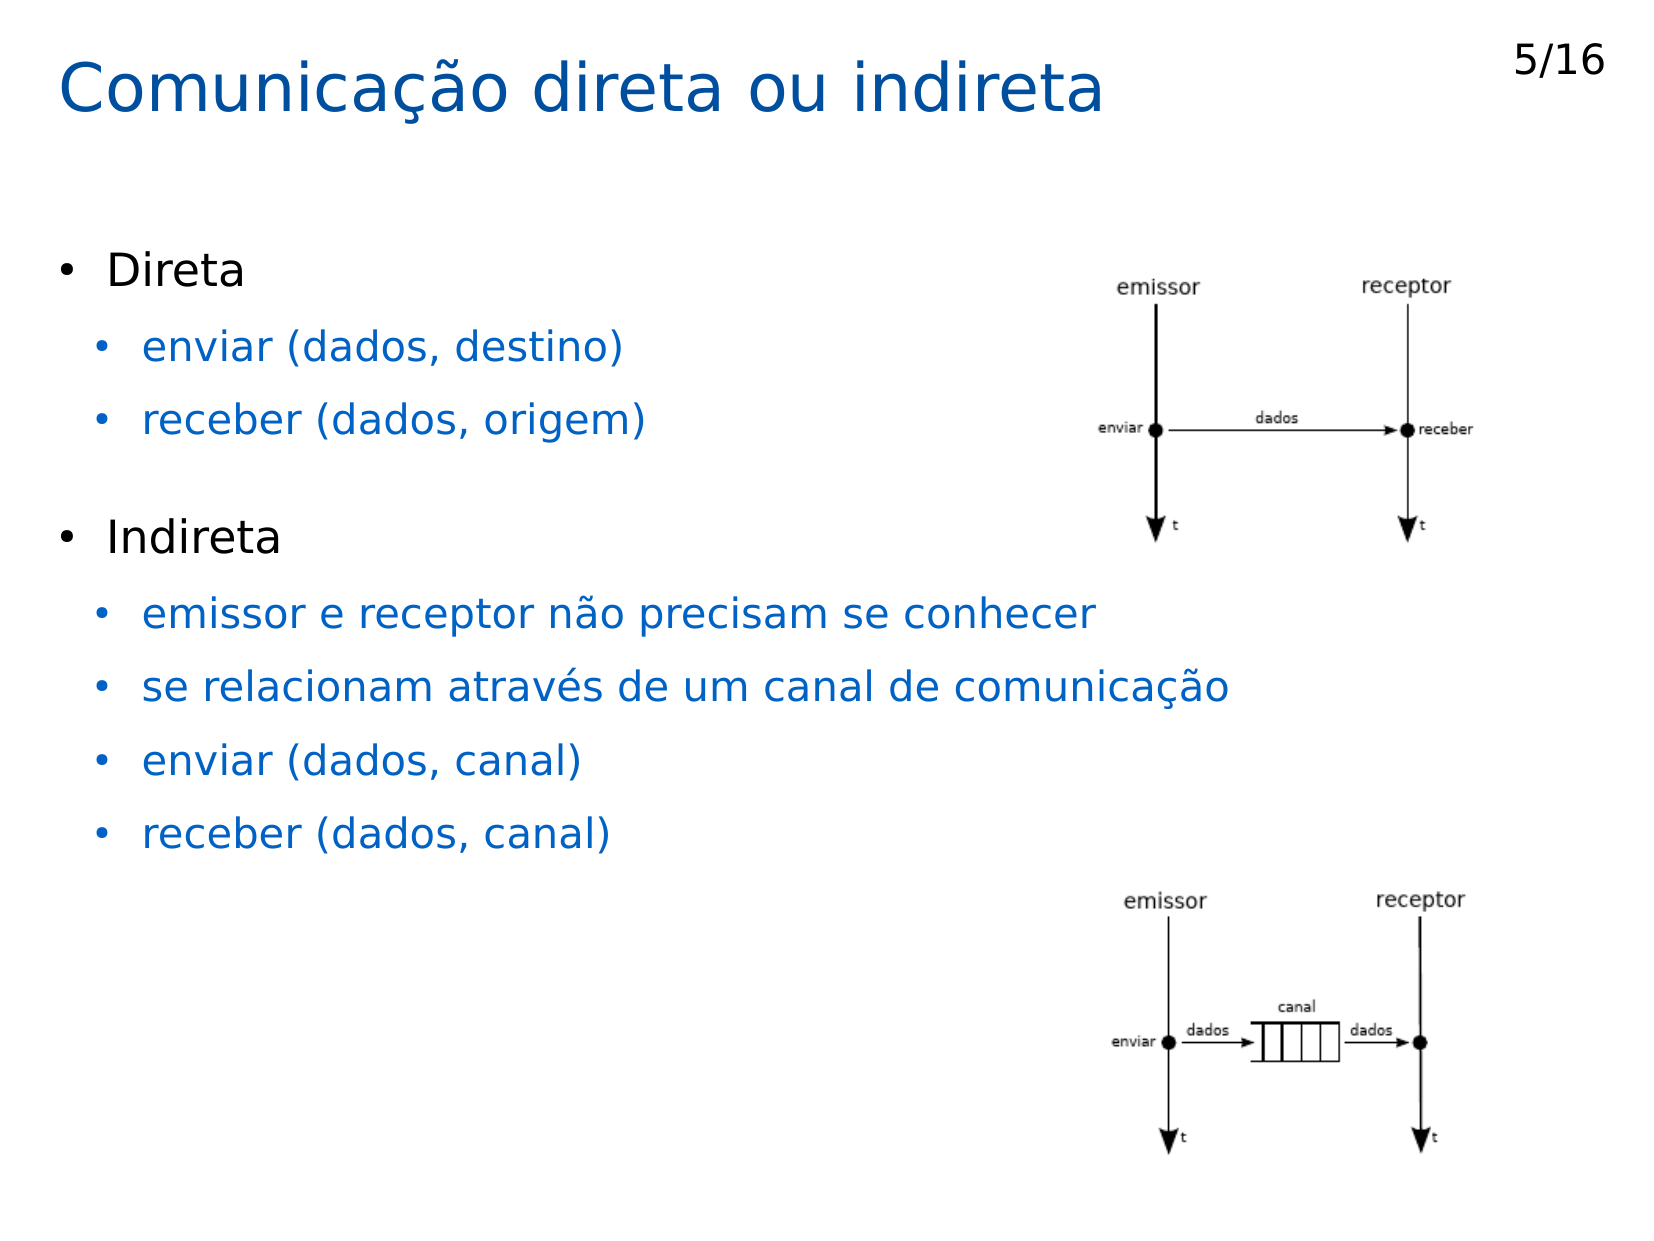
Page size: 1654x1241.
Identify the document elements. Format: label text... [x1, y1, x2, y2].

title Comunicação direta ou indireta [59, 29, 1625, 148]
picture [1107, 890, 1467, 1158]
list Direta enviar (dados, destino) receber (dados, origem) Indireta emissor e receptor não precisam se conhecer se relacionam através de um canal de comunicação enviar (dados, canal) receber (dados, canal) [59, 236, 1595, 1211]
picture [1092, 276, 1478, 549]
